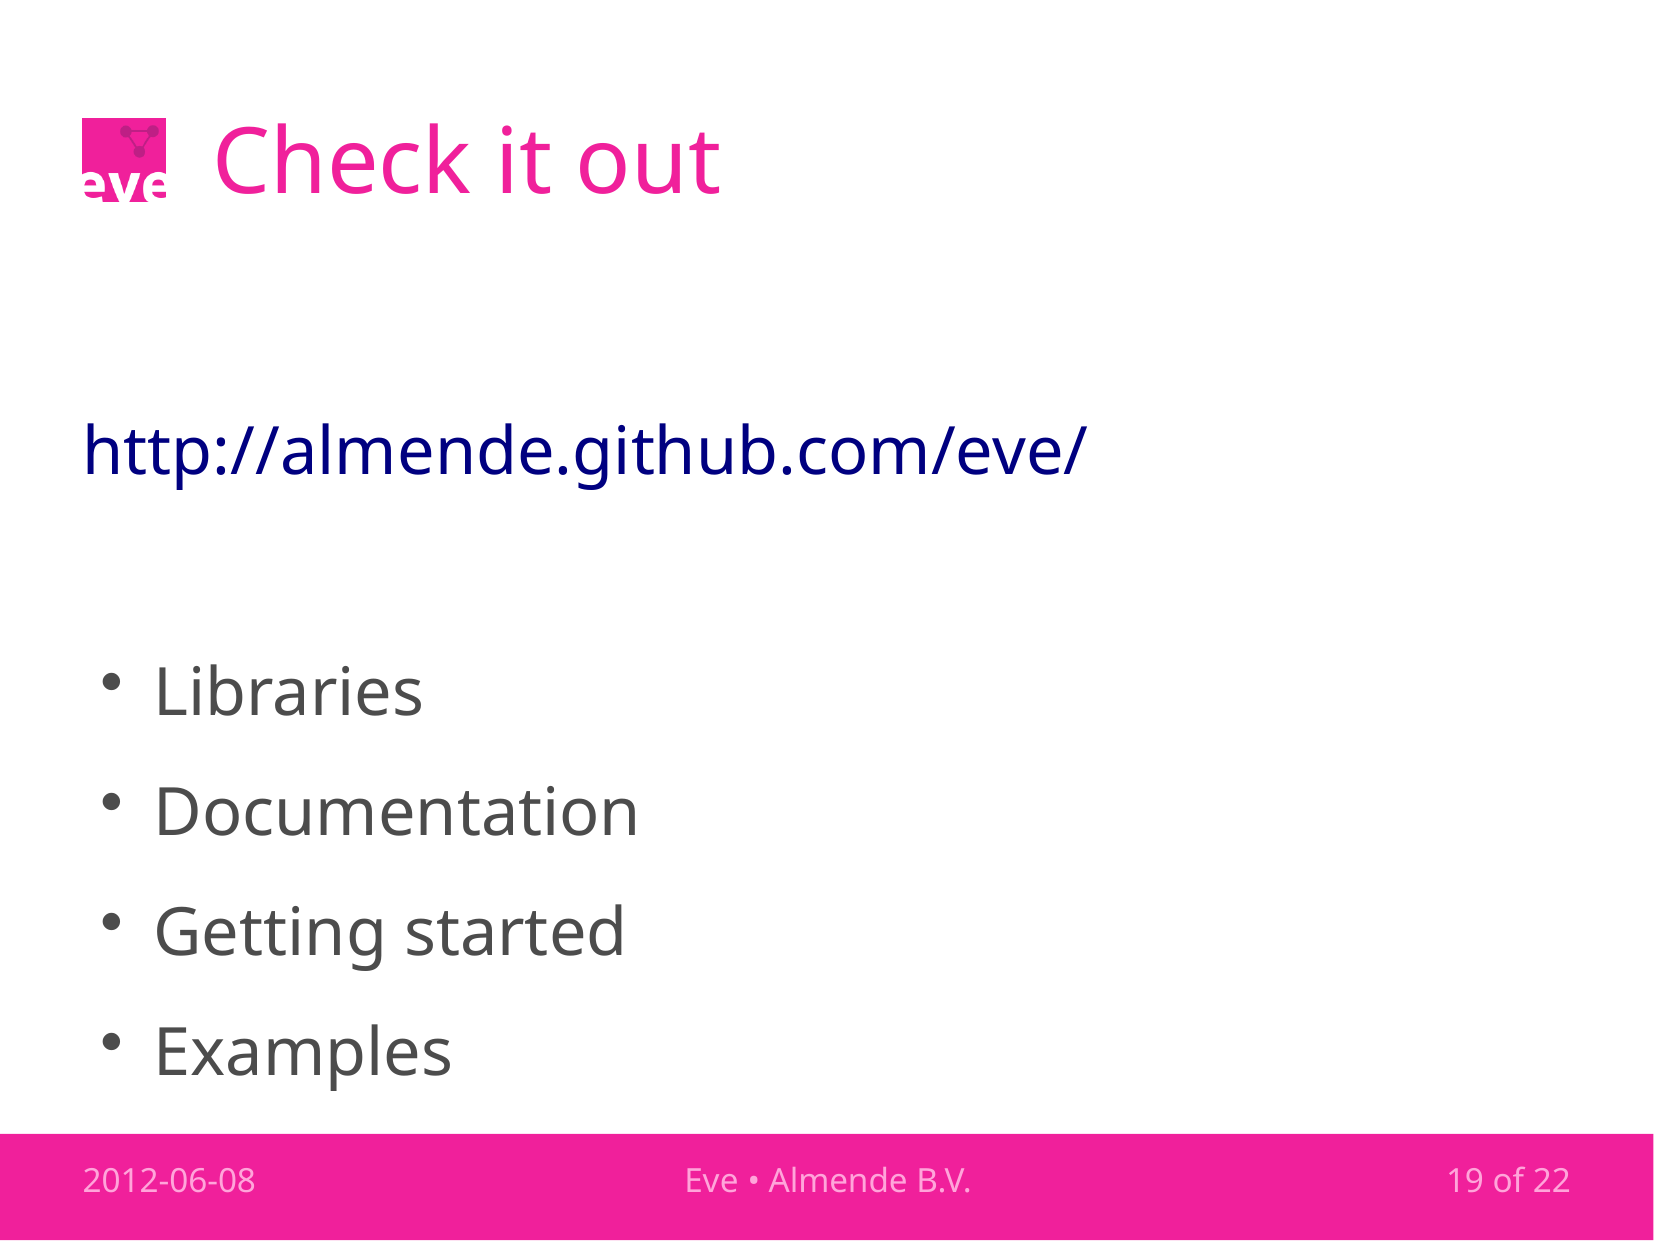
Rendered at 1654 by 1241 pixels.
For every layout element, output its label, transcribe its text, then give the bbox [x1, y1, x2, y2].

list http://almende.github.com/eve/ Libraries Documentation Getting started Examples [82, 283, 1571, 1102]
picture [82, 118, 166, 202]
title Check it out [212, 102, 1571, 215]
